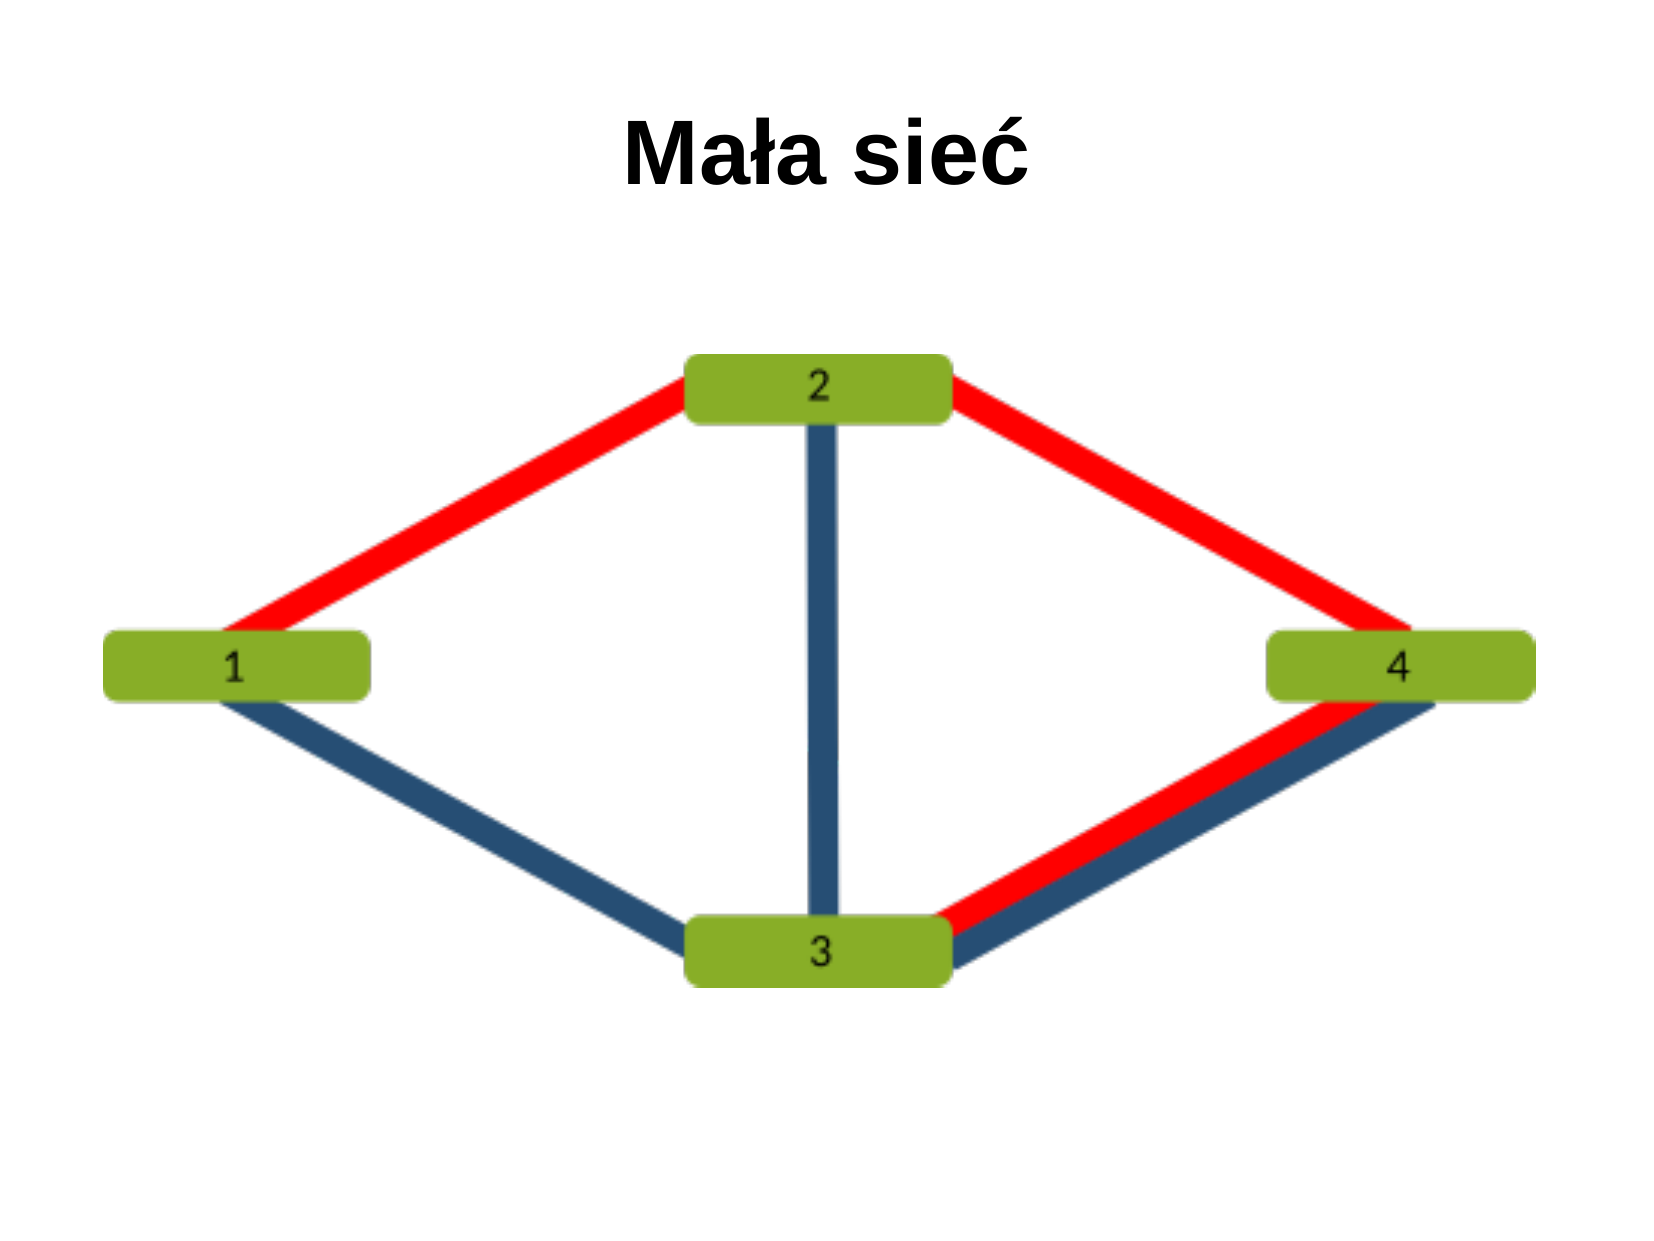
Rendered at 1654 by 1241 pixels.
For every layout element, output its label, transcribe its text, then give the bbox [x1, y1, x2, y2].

picture [103, 354, 1536, 988]
title Mała sieć [82, 49, 1571, 257]
